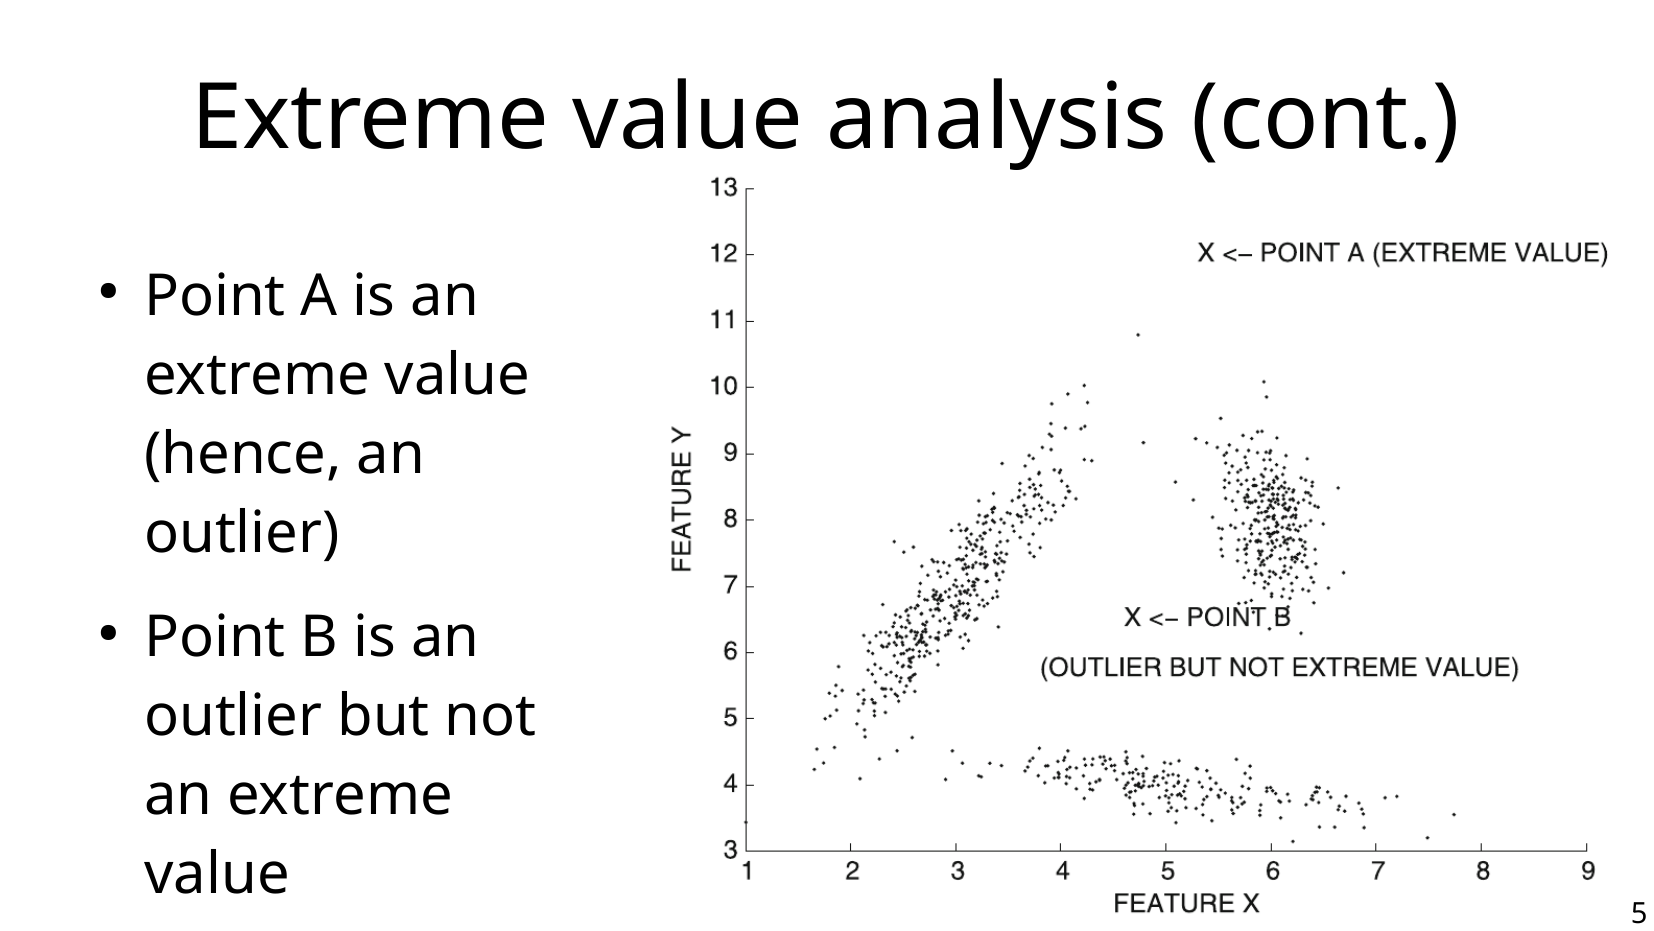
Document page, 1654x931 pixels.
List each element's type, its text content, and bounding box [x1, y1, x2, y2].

list Point A is an extreme value (hence, an outlier) Point B is an outlier but not an extreme value [82, 253, 600, 919]
picture [637, 158, 1629, 930]
title Extreme value analysis (cont.) [82, 1, 1571, 226]
